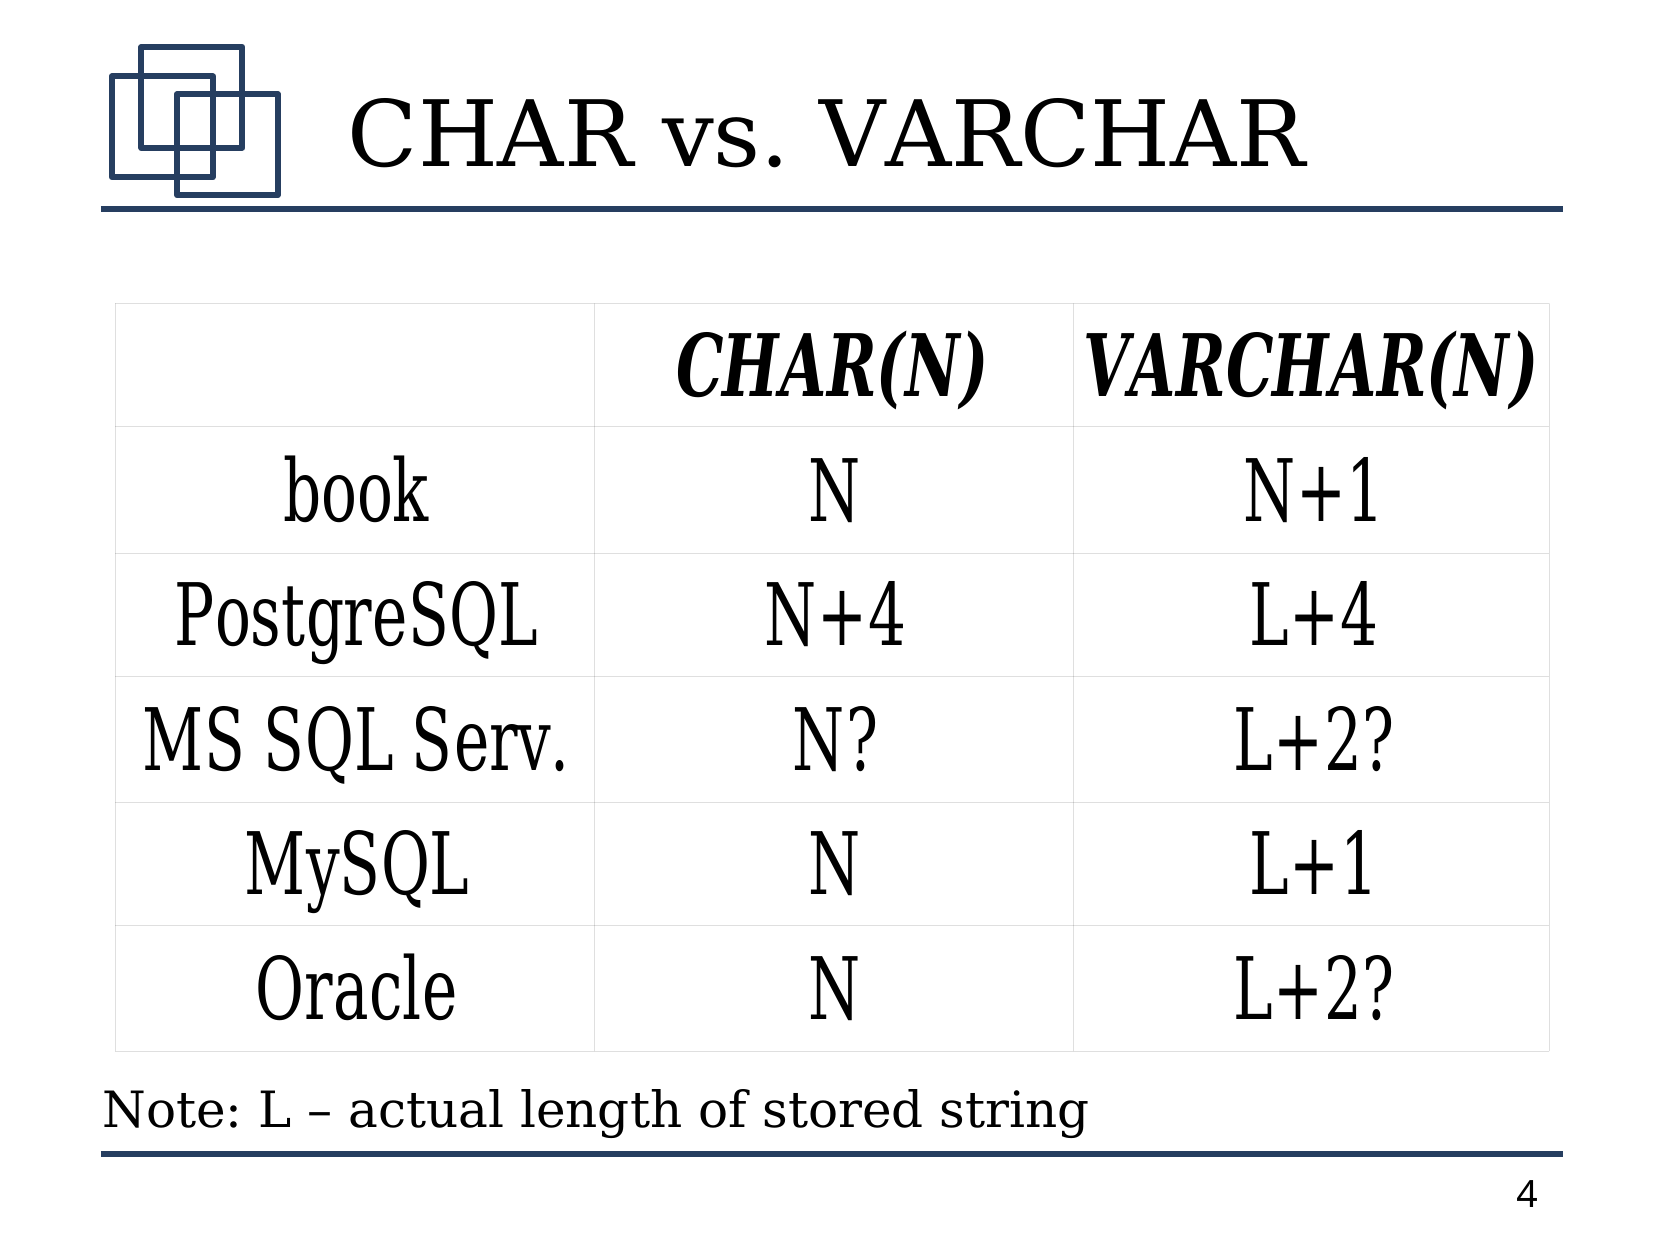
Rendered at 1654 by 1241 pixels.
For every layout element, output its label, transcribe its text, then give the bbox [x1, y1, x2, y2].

title CHAR vs. VARCHAR [121, 31, 1534, 239]
chart [115, 303, 1551, 1064]
text_box Note: L – actual length of stored string [102, 1080, 1129, 1140]
